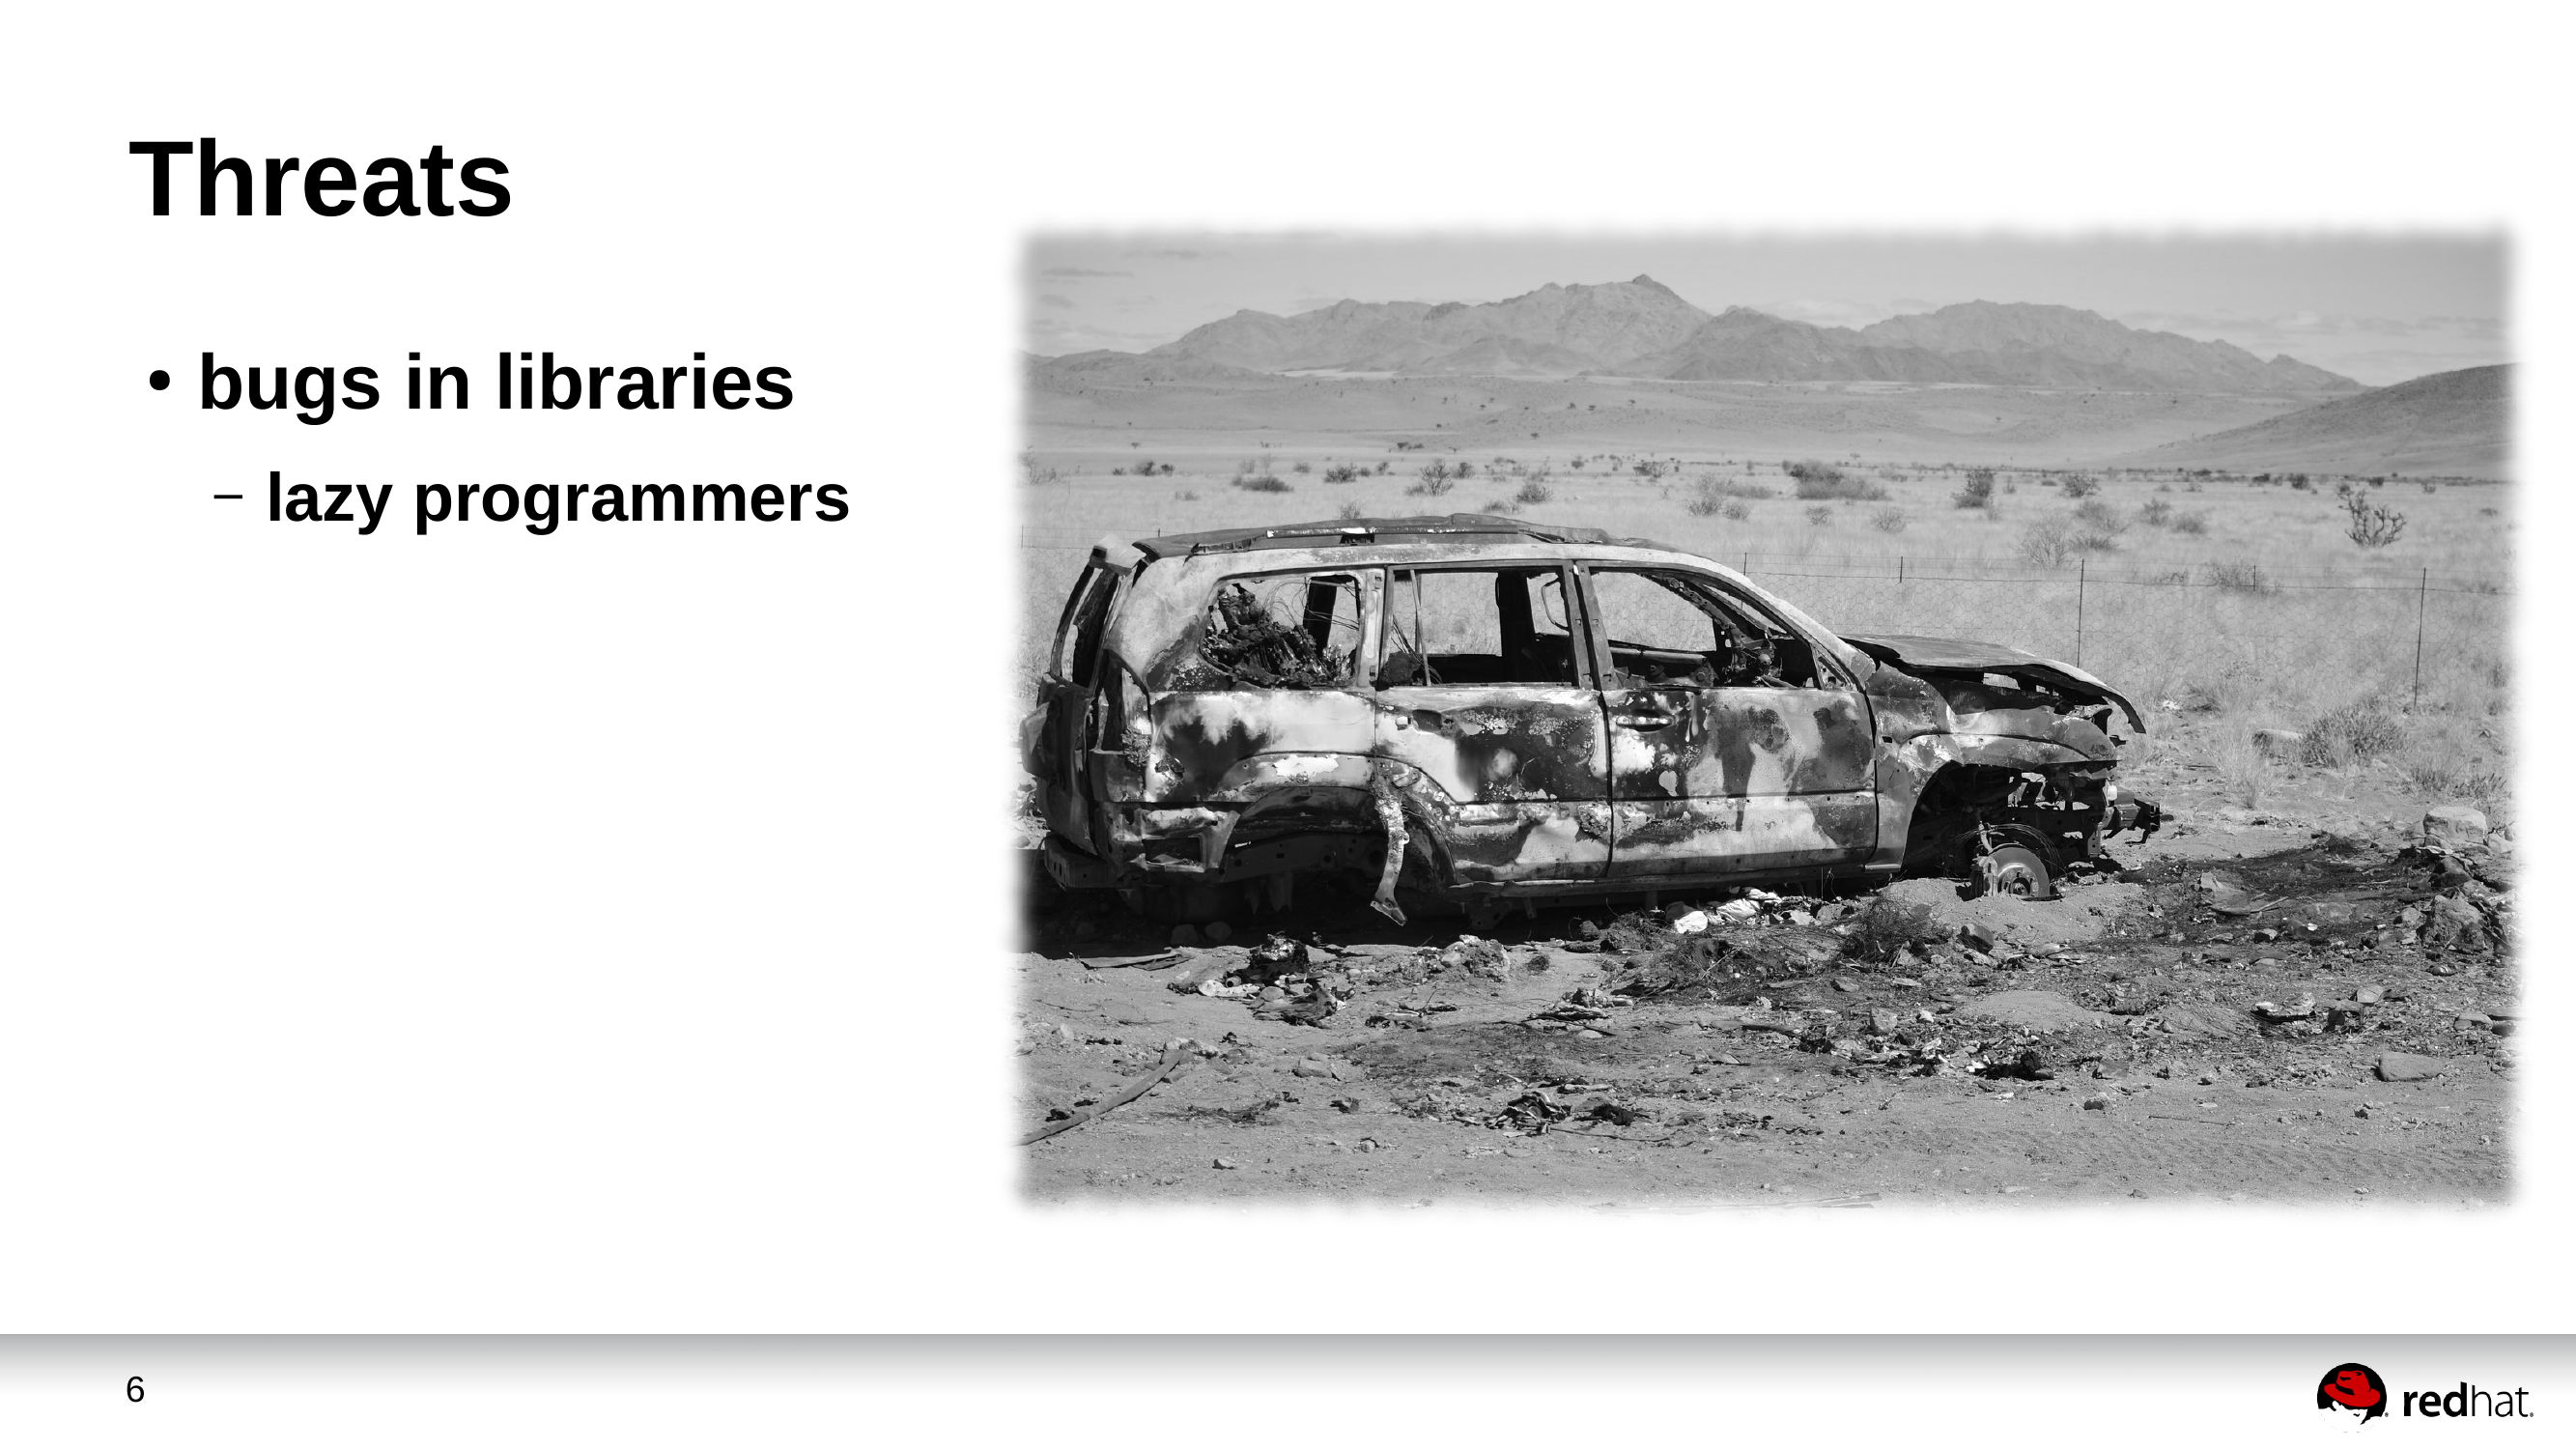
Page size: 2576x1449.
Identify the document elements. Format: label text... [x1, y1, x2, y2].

picture [0, 1334, 2576, 1445]
title Threats [128, 57, 2448, 300]
list bugs in libraries lazy programmers [128, 338, 994, 1179]
picture [994, 205, 2535, 1226]
